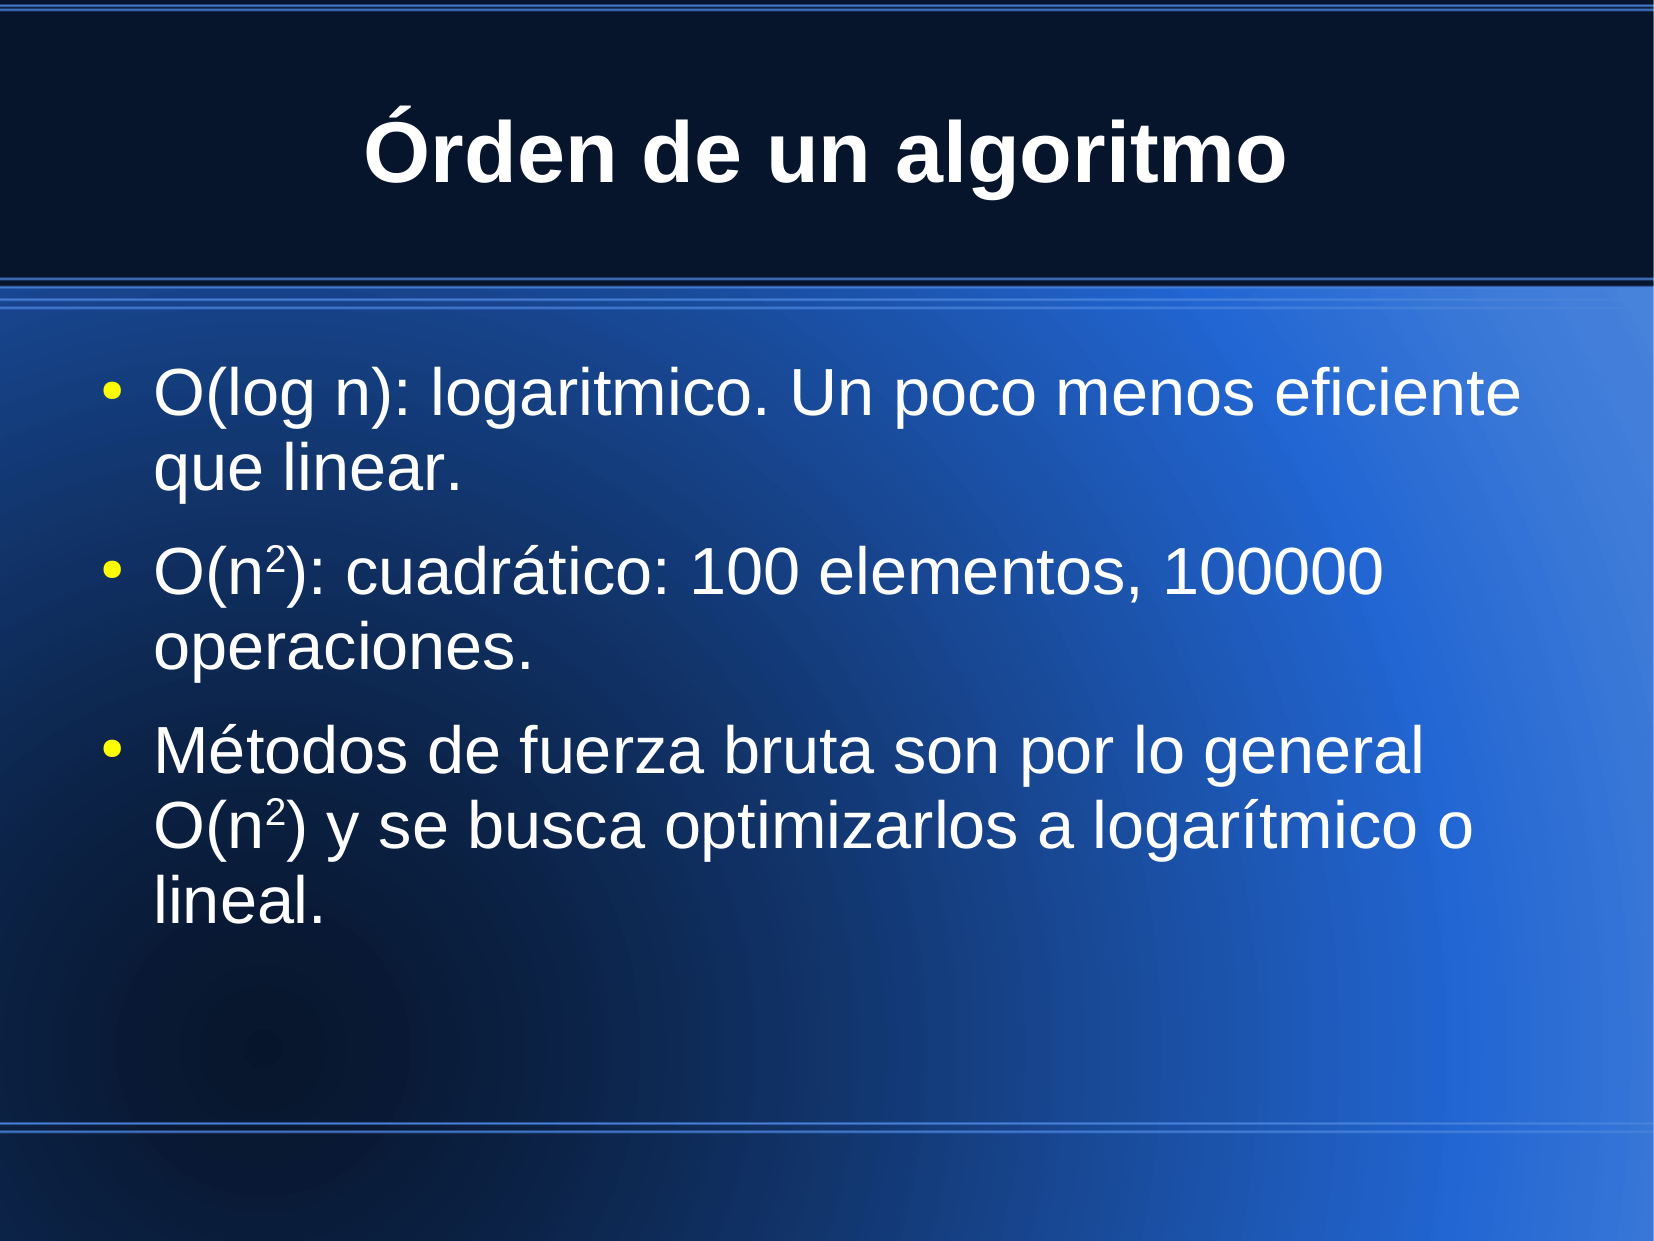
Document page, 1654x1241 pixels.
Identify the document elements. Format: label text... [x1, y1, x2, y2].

list O(log n): logaritmico. Un poco menos eficiente que linear. O(n2): cuadrático: 100 elementos, 100000 operaciones. Métodos de fuerza bruta son por lo general O(n2) y se busca optimizarlos a logarítmico o lineal. [82, 355, 1571, 1075]
picture [0, 0, 1654, 1241]
title Órden de un algoritmo [82, 49, 1571, 257]
